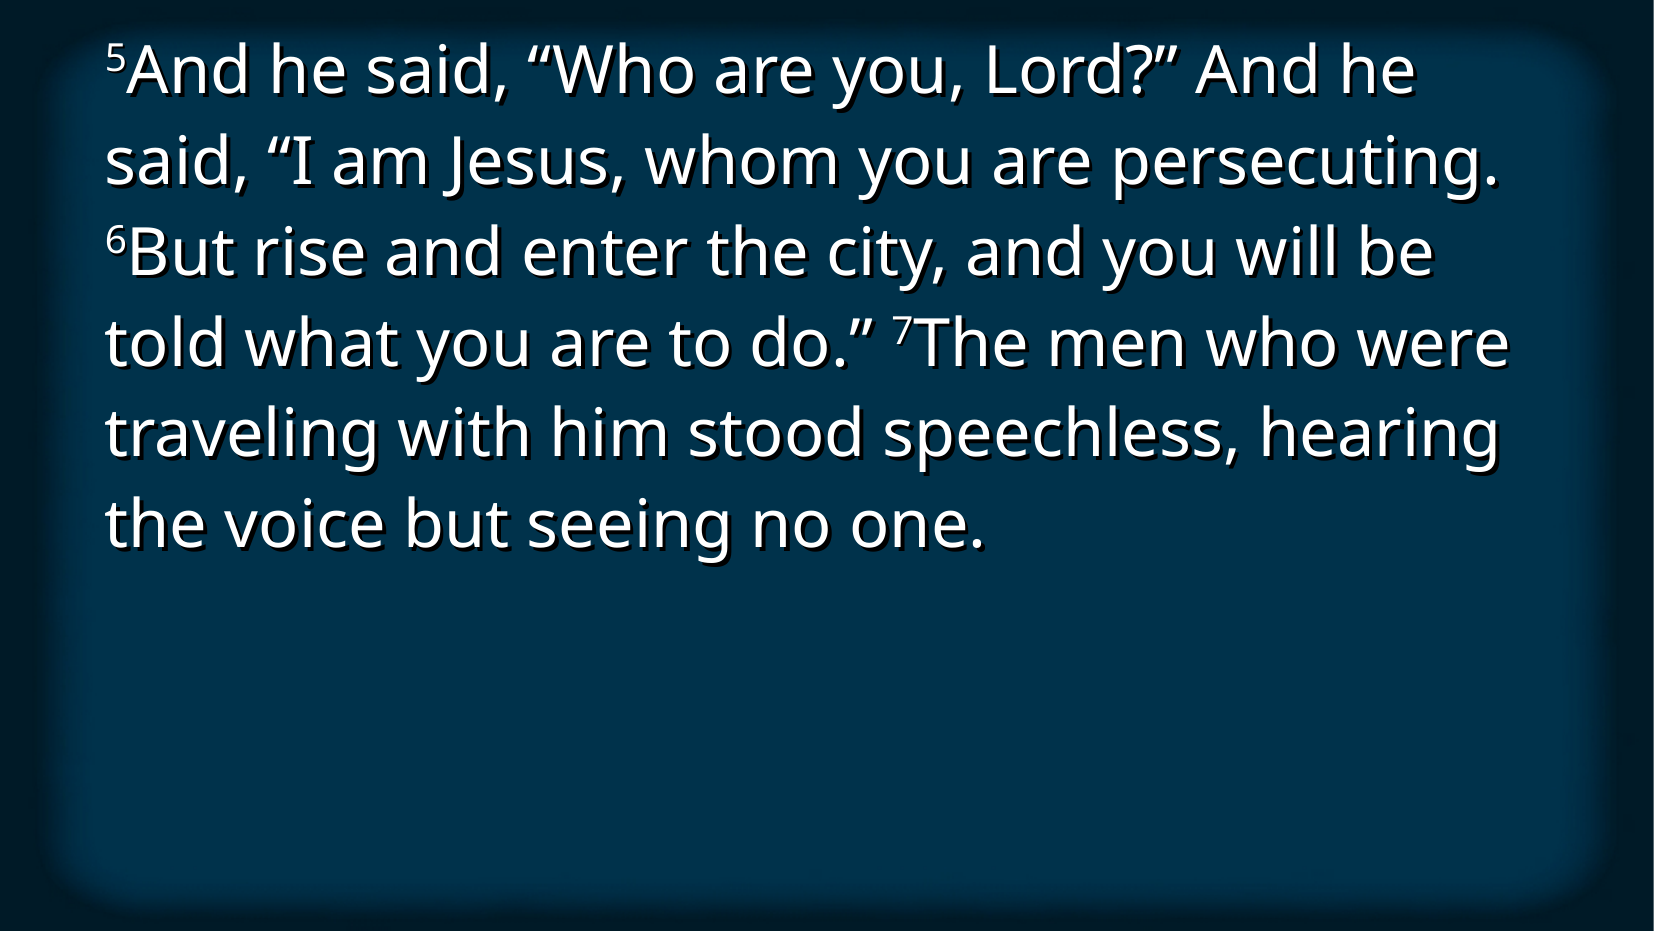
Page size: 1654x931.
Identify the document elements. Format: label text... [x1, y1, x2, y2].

picture [0, 0, 1654, 931]
text_box 5And he said, “Who are you, Lord?” And he said, “I am Jesus, whom you are persecuting. 6But rise and enter the city, and you will be told what you are to do.” 7The men who were traveling with him stood speechless, hearing the voice but seeing no one. [90, 15, 1576, 563]
